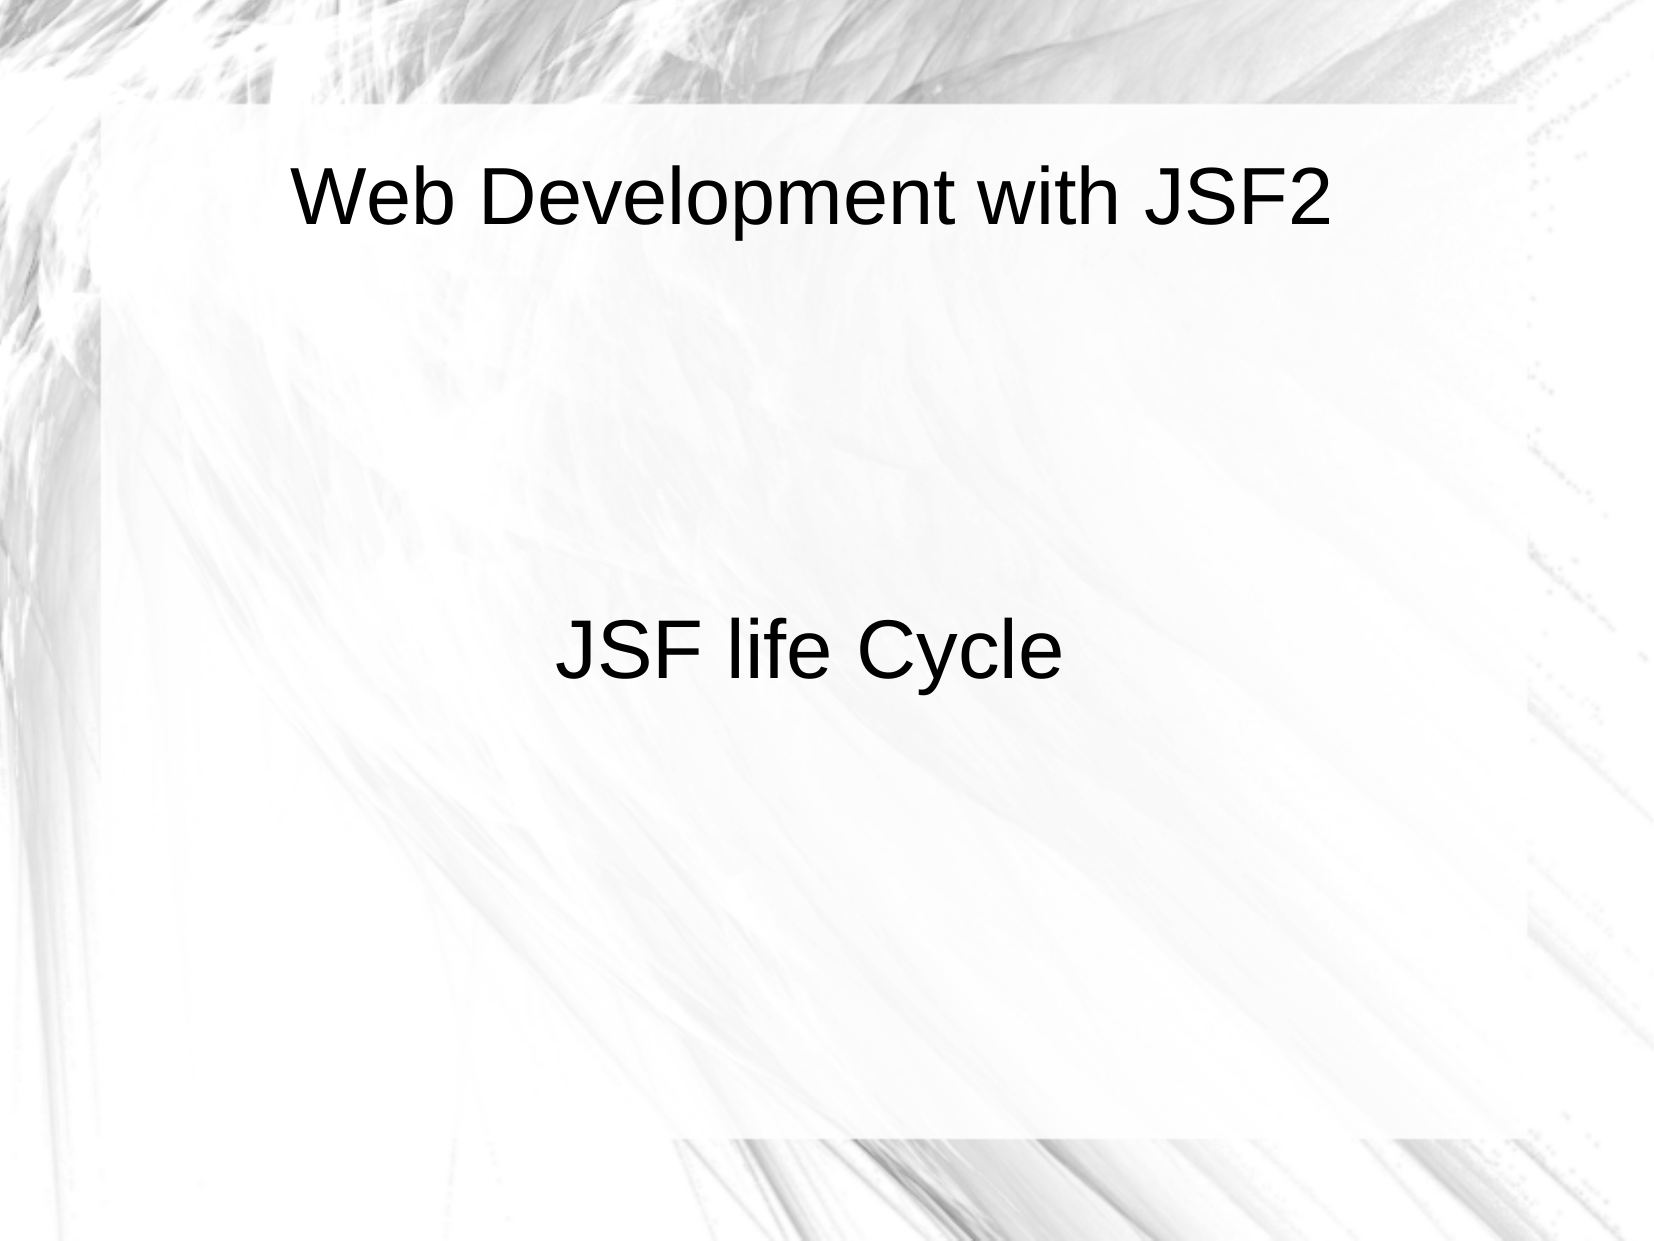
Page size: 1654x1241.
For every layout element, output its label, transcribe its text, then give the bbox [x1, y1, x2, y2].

title Web Development with JSF2 [118, 112, 1506, 281]
picture [0, 0, 1654, 1241]
subtitle JSF life Cycle [82, 290, 1538, 1010]
